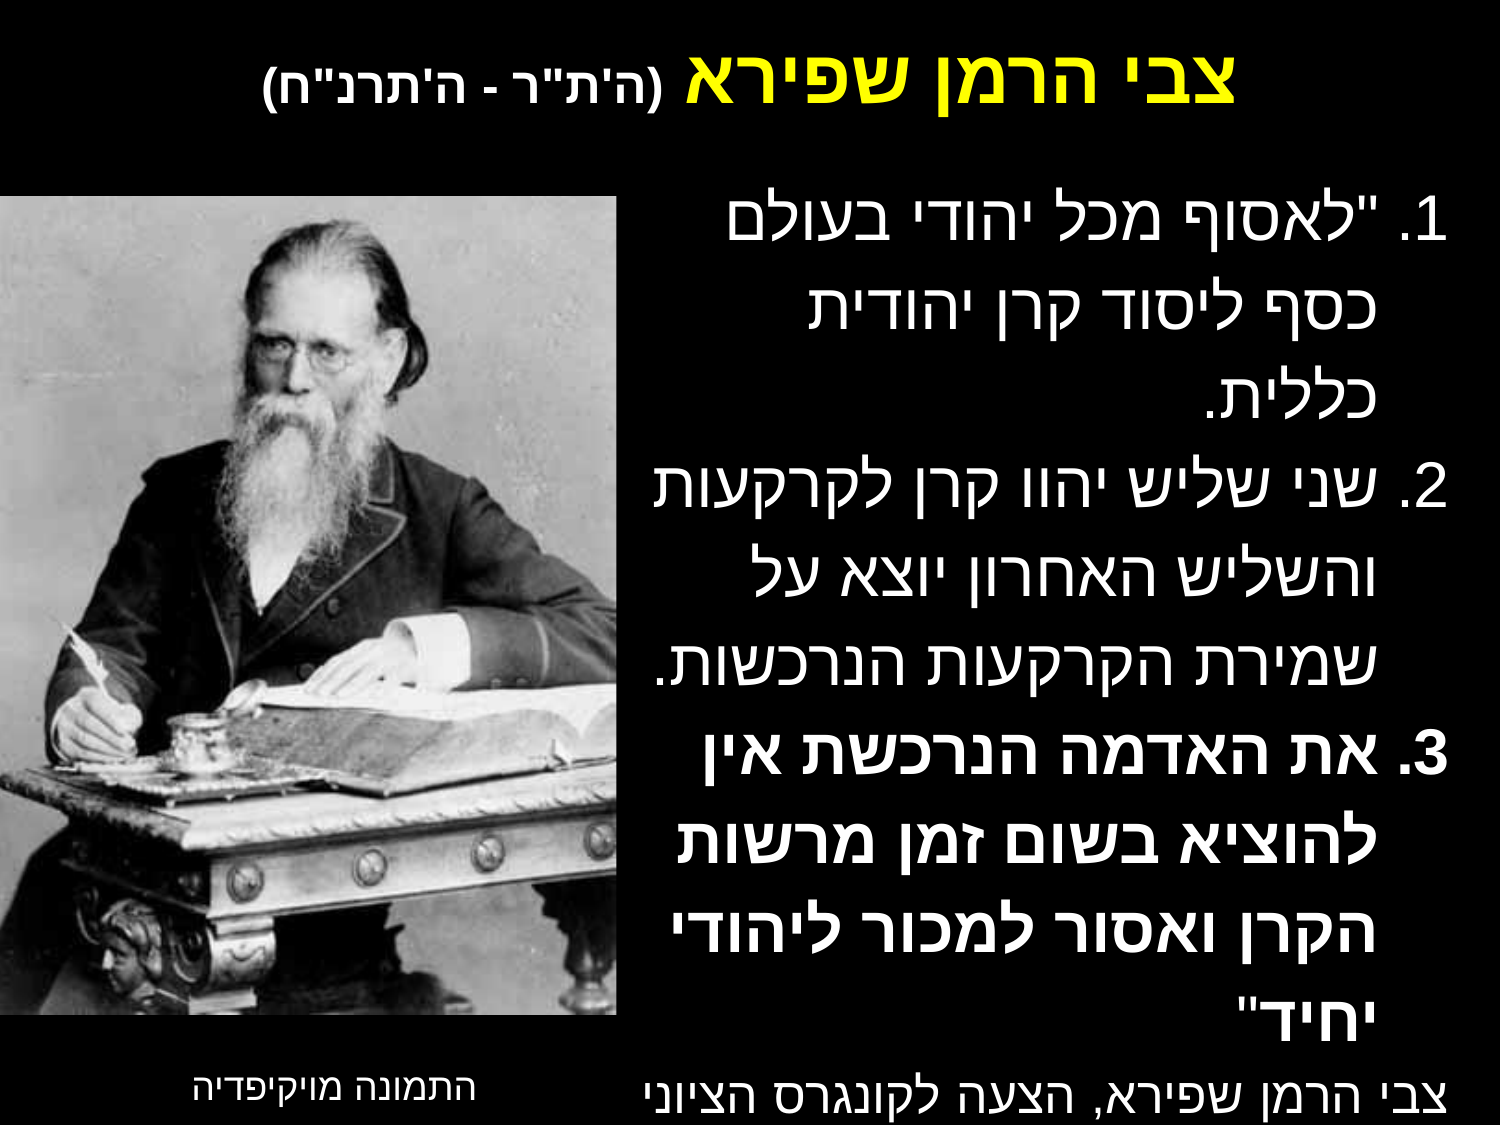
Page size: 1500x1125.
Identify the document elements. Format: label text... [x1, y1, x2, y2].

text_box התמונה מויקיפדיה [88, 1046, 581, 1125]
text_box "לאסוף מכל יהודי בעולם כסף ליסוד קרן יהודית כללית. שני שליש יהוו קרן לקרקעות והשליש האחרון יוצא על שמירת הקרקעות הנרכשות. את האדמה הנרכשת אין להוציא בשום זמן מרשות הקרן ואסור למכור ליהודי יחיד" צבי הרמן שפירא, הצעה לקונגרס הציוני הראשון, ה'תרנ"ז, 1897 [626, 148, 1470, 1045]
text_box צבי הרמן שפירא (ה'ת"ר - ה'תרנ"ח) [31, 14, 1469, 93]
text_box [0, 196, 617, 1015]
